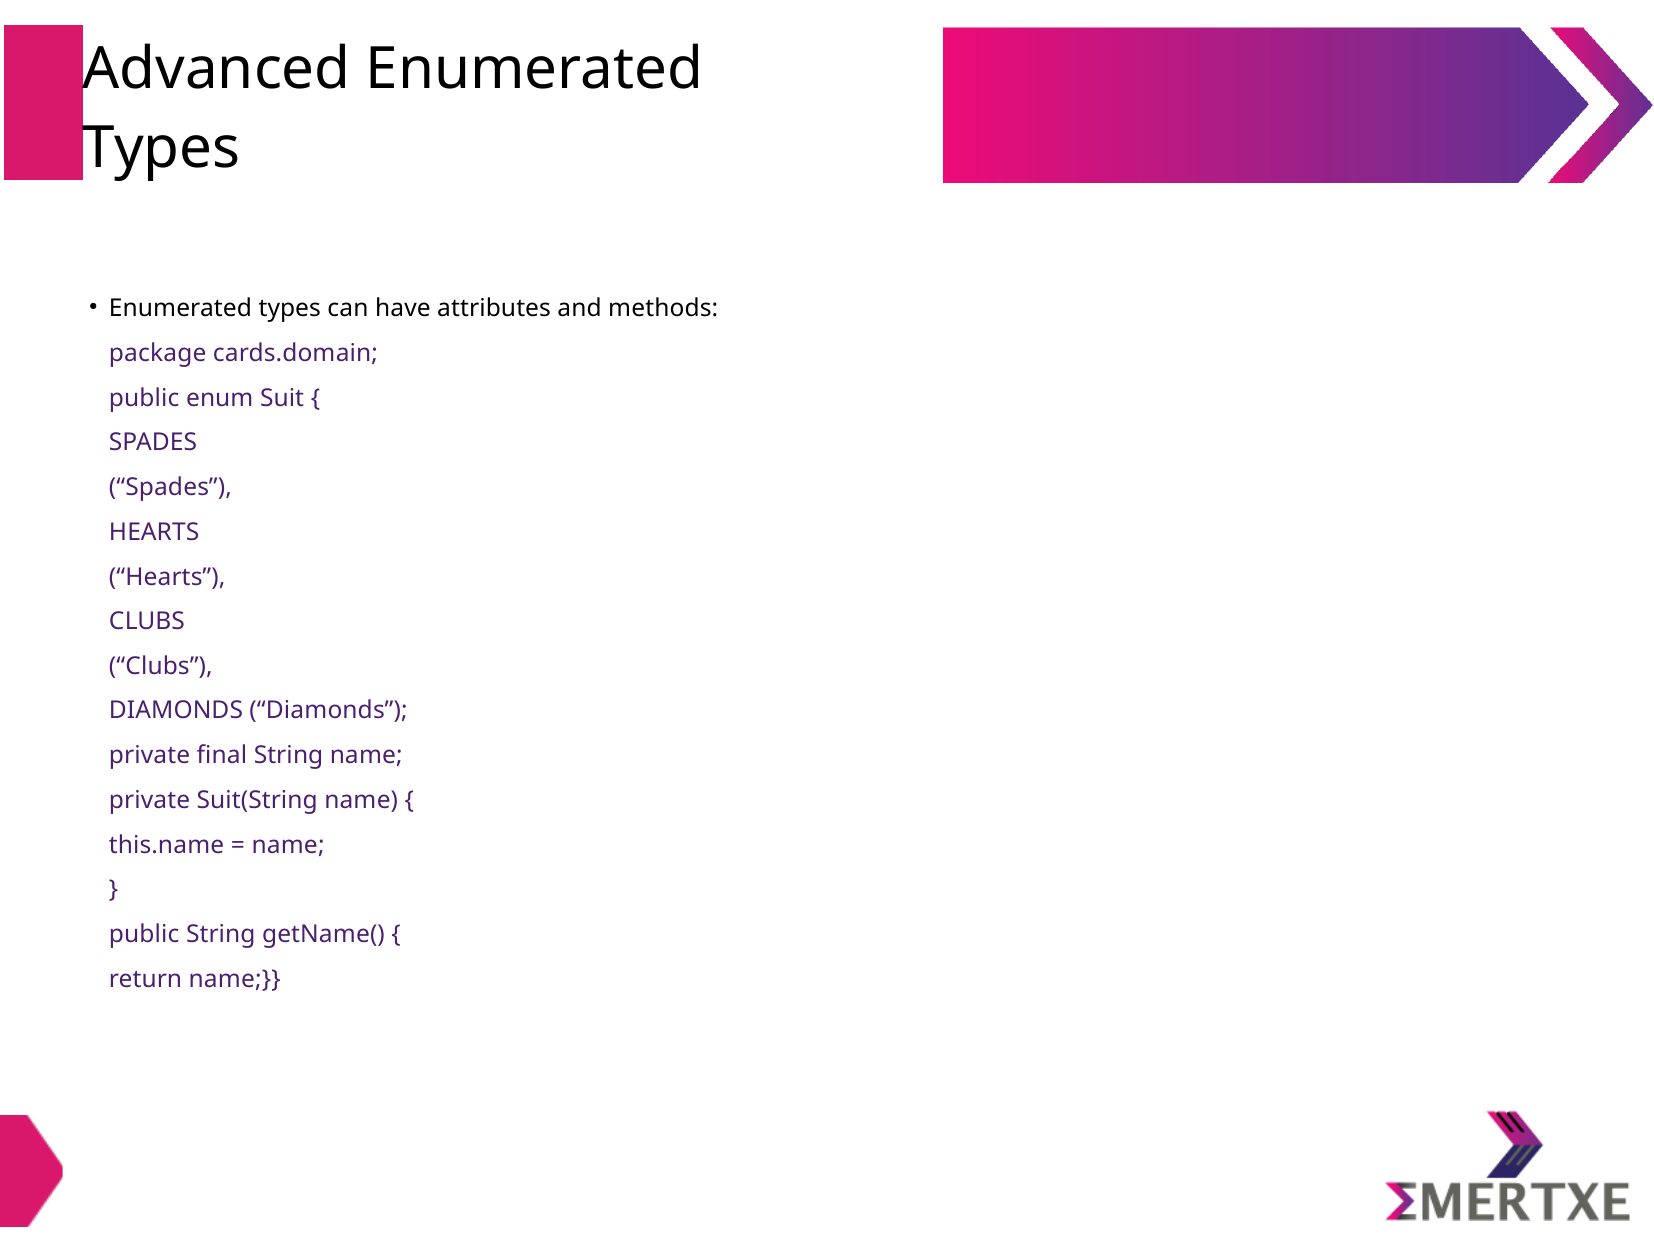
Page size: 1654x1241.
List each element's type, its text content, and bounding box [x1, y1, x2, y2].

picture [1571, 27, 1653, 183]
title Advanced Enumerated Types [82, 2, 1571, 210]
list Enumerated types can have attributes and methods: package cards.domain; public enum Suit { SPADES (“Spades”), HEARTS (“Hearts”), CLUBS (“Clubs”), DIAMONDS (“Diamonds”); private final String name; private Suit(String name) { this.name = name; } public String getName() { return name;}} [82, 290, 1571, 1010]
picture [1385, 1107, 1631, 1221]
